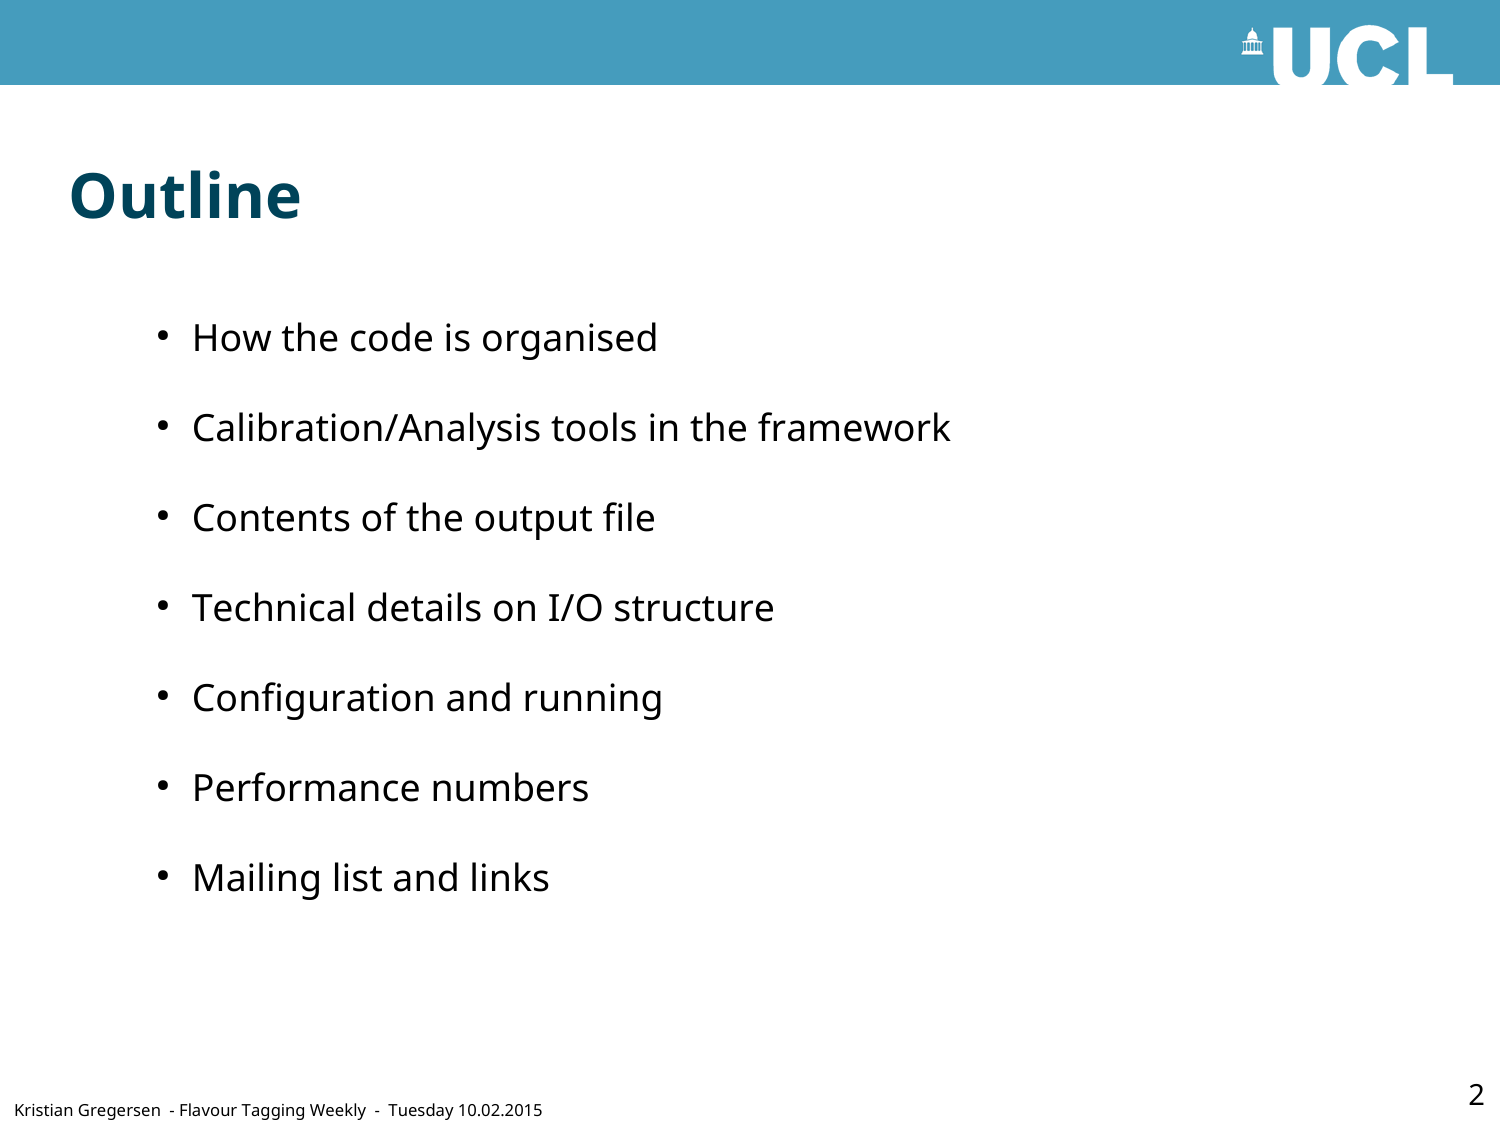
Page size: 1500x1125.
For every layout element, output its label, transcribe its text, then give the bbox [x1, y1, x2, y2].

text_box How the code is organised Calibration/Analysis tools in the framework Contents of the output file Technical details on I/O structure Configuration and running Performance numbers Mailing list and links [141, 307, 887, 907]
picture [0, 0, 1500, 85]
title Outline [54, 148, 1447, 378]
